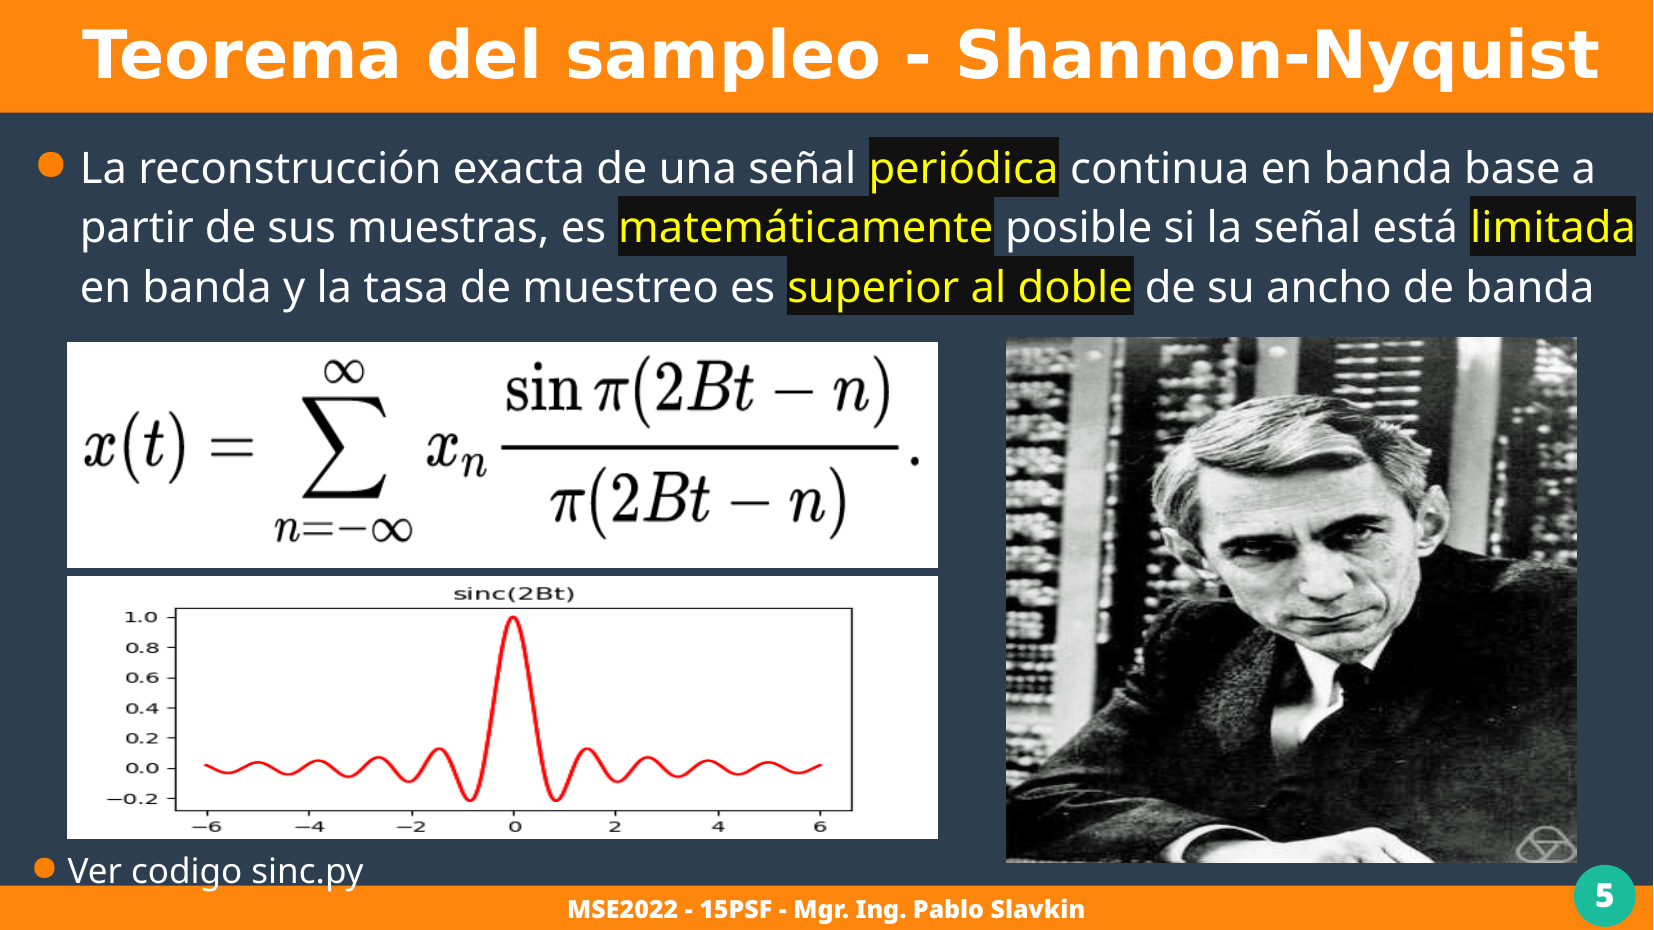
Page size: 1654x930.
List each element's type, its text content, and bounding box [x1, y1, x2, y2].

list Ver codigo sinc.py [18, 845, 413, 895]
list La reconstrucción exacta de una señal periódica continua en banda base a partir de sus muestras, es matemáticamente posible si la señal está limitada en banda y la tasa de muestreo es superior al doble de su ancho de banda [18, 137, 1648, 376]
picture [67, 576, 938, 839]
title Teorema del sampleo - Shannon-Nyquist [0, 16, 1653, 113]
picture [1006, 337, 1577, 863]
picture [67, 342, 938, 568]
